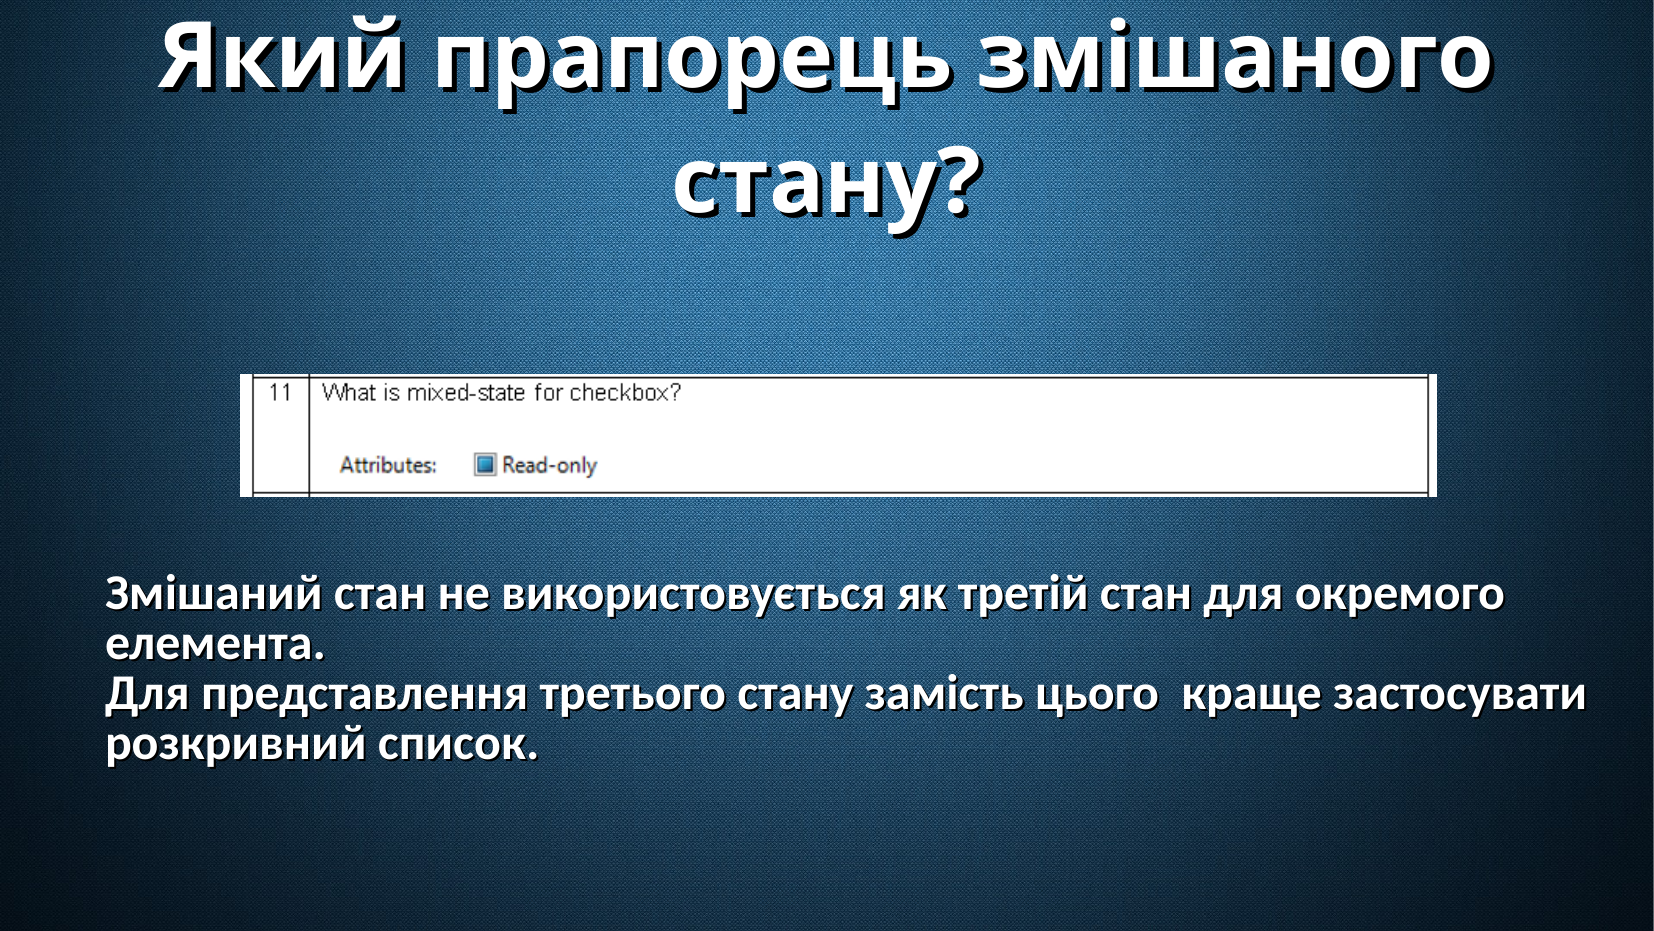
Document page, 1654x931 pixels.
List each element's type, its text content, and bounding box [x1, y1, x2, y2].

picture [0, 0, 1654, 931]
title Який прапорець змішаного стану? [82, 12, 1571, 218]
subtitle Змішаний стан не використовується як третій стан для окремого елемента. Для представлення третього стану замість цього краще застосувати розкривний список. [105, 555, 1616, 840]
